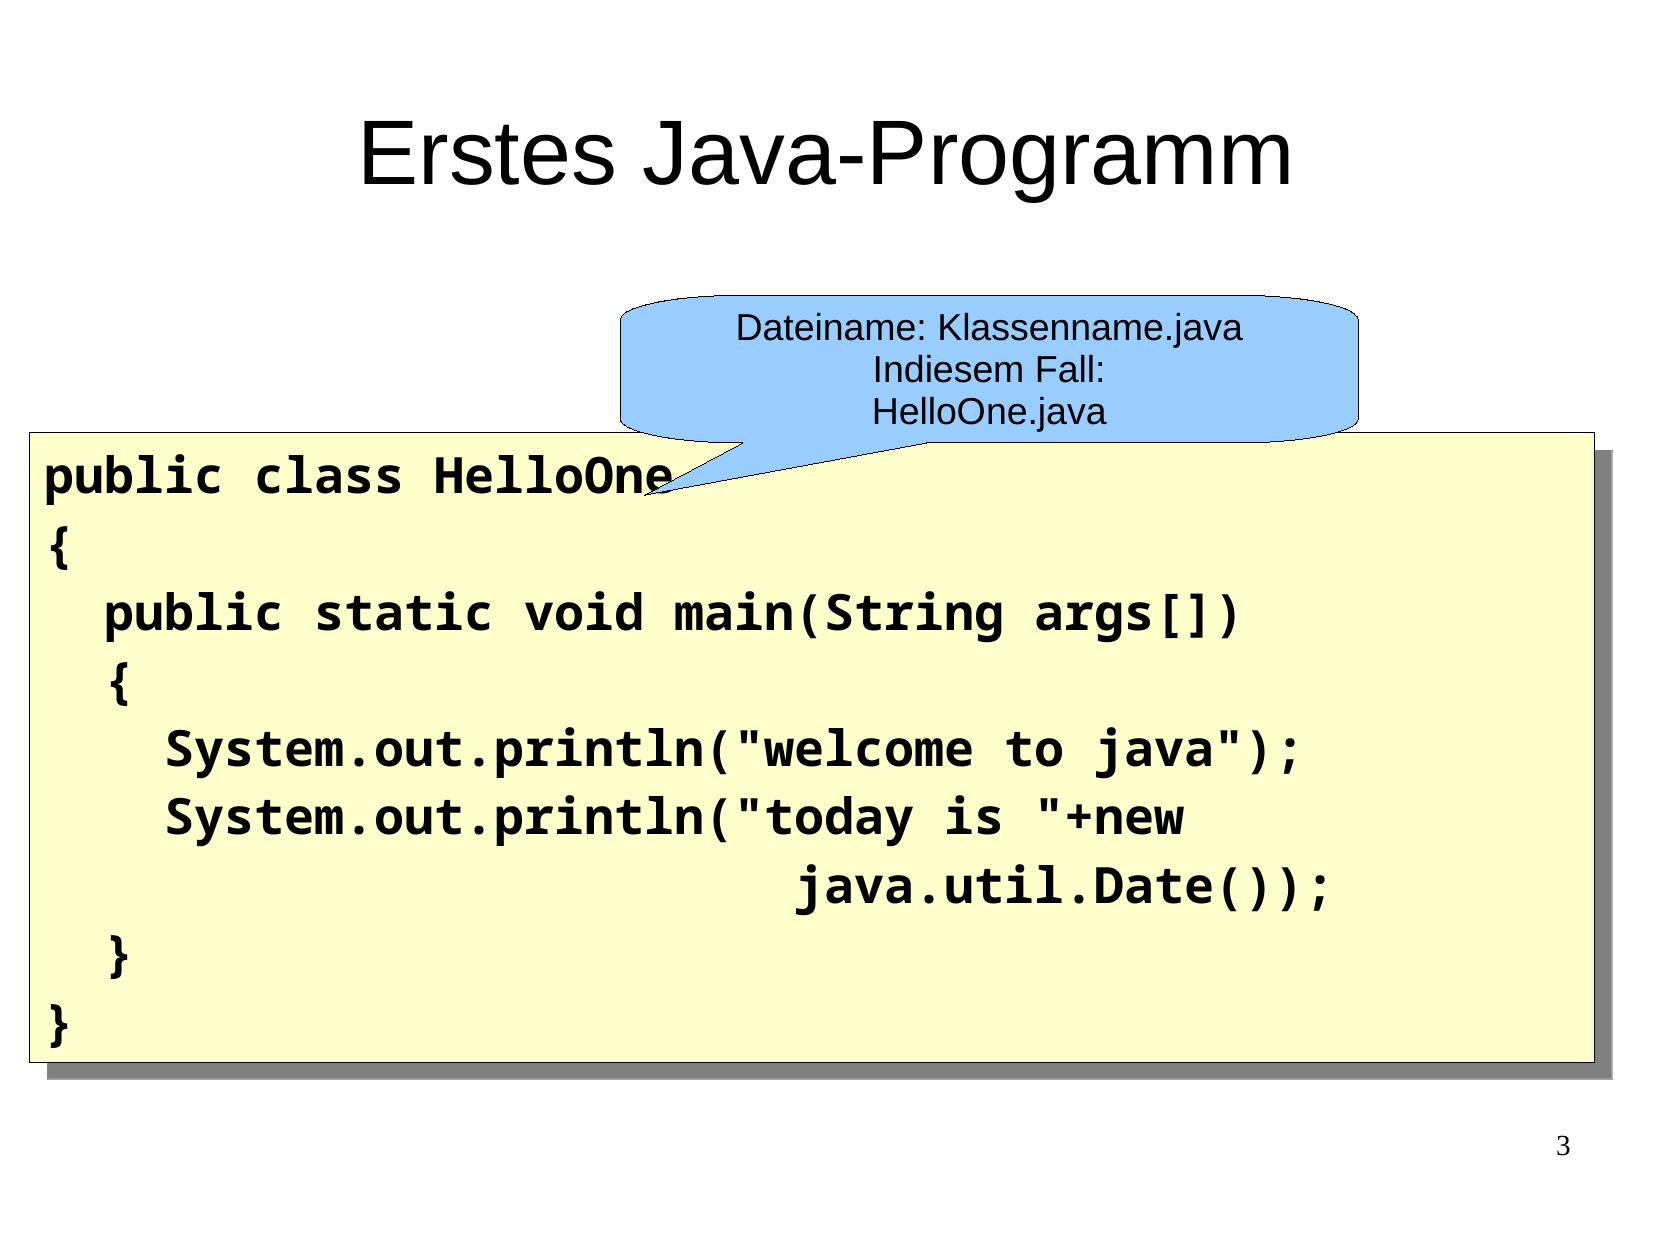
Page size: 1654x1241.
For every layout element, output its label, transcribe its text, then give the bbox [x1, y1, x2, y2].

title Erstes Java-Programm [82, 49, 1571, 257]
text_box public class HelloOne { public static void main(String args[]) { System.out.println("welcome to java"); System.out.println("today is "+new java.util.Date()); } } [29, 432, 1595, 975]
text_box Dateiname: Klassenname.java Indiesem Fall: HelloOne.java [620, 295, 1359, 496]
